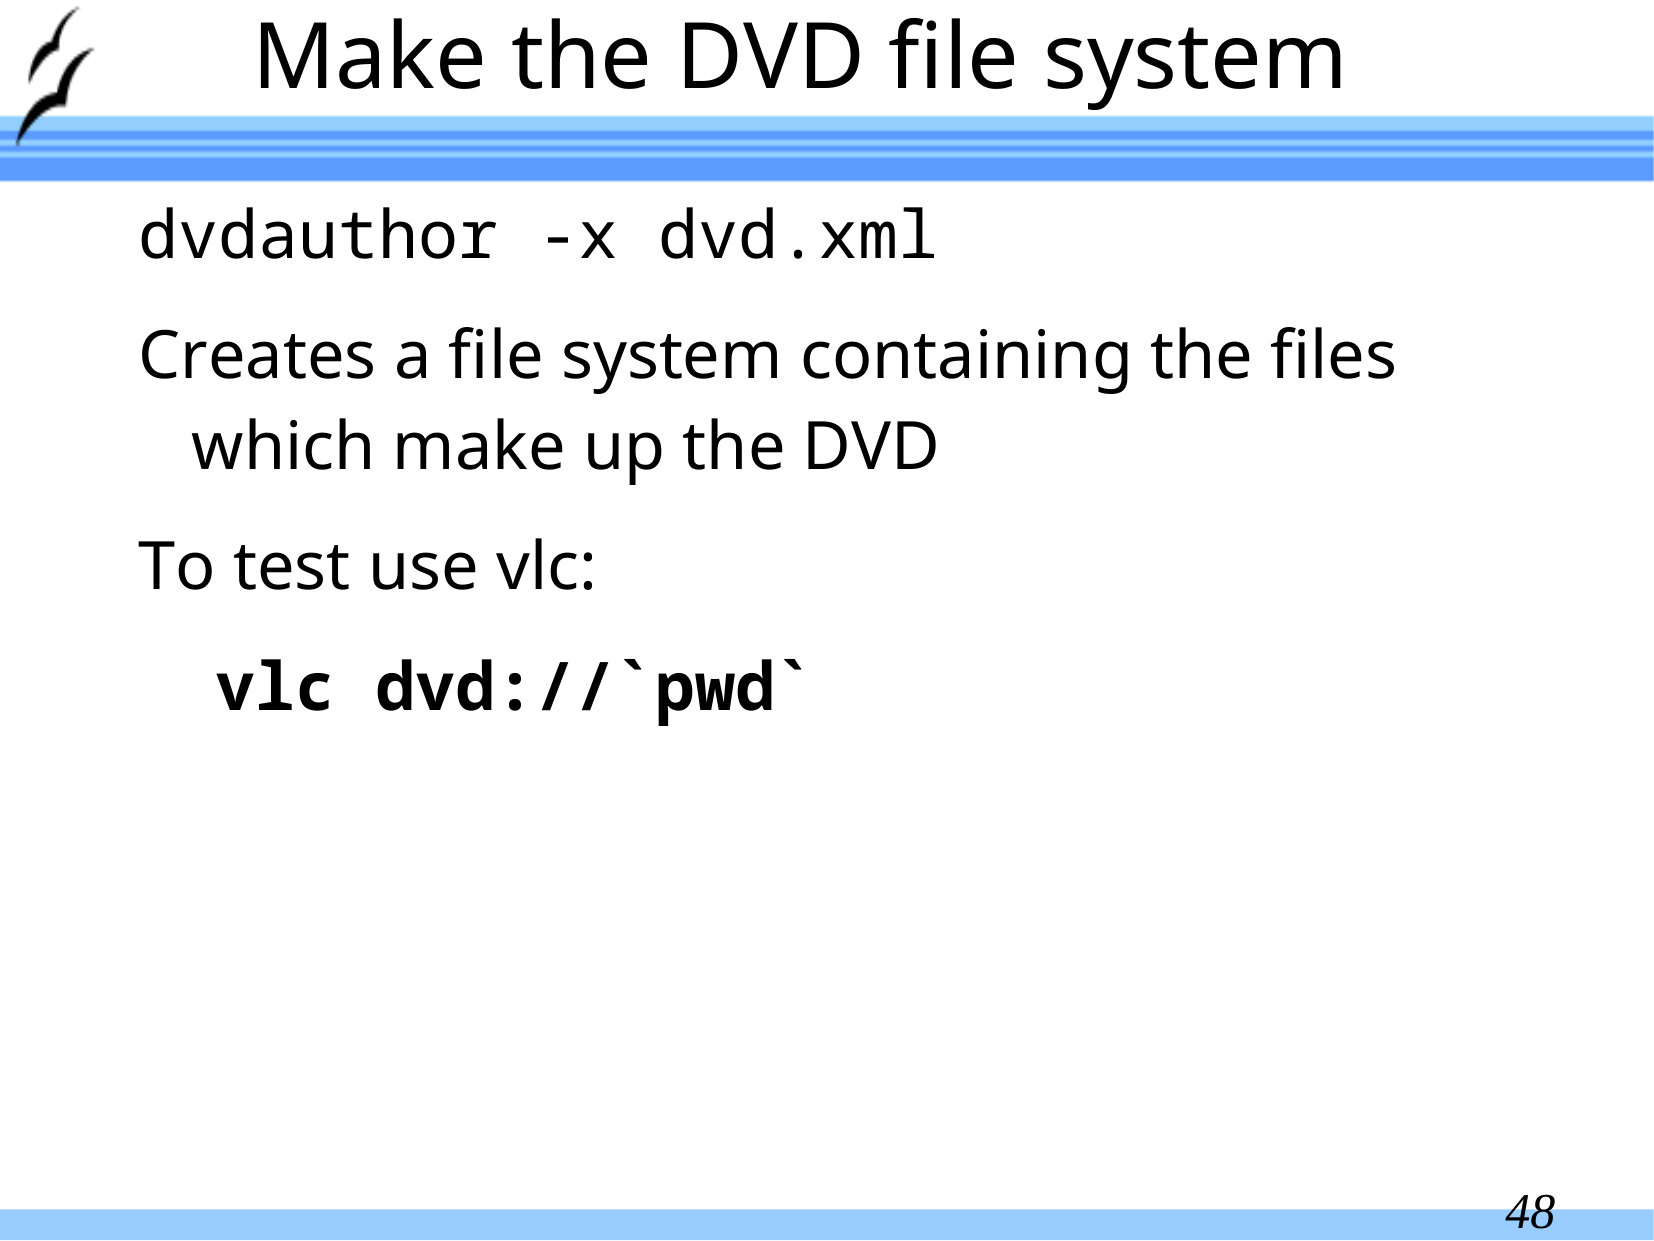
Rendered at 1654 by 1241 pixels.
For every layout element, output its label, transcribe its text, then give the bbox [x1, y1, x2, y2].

list dvdauthor -x dvd.xml Creates a file system containing the files which make up the DVD To test use vlc: vlc dvd://`pwd` [120, 187, 1533, 1195]
picture [0, 0, 1654, 188]
title Make the DVD file system [94, 0, 1507, 121]
